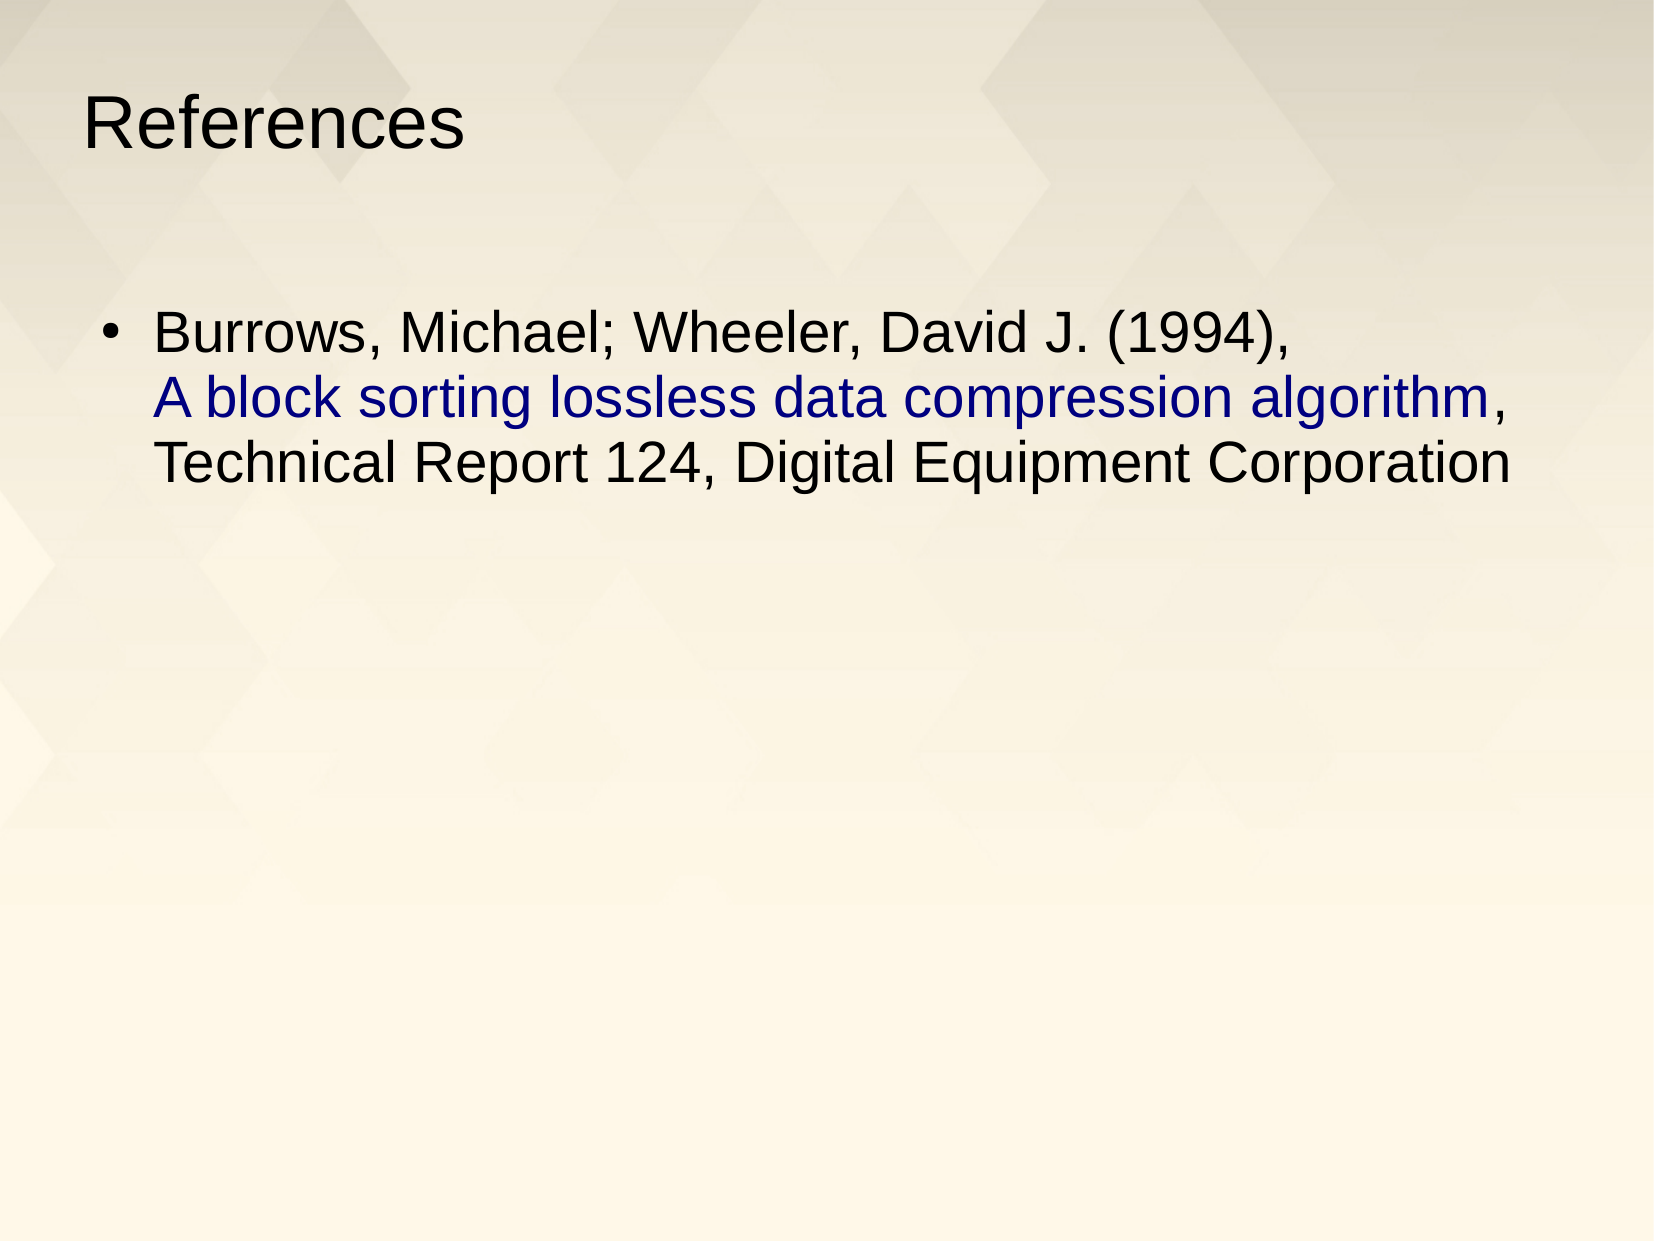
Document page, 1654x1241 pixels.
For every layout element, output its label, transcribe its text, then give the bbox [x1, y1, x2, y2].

list Burrows, Michael; Wheeler, David J. (1994), A block sorting lossless data compression algorithm, Technical Report 124, Digital Equipment Corporation [82, 300, 1571, 1070]
title References [82, 49, 1571, 196]
picture [0, 0, 1654, 1241]
